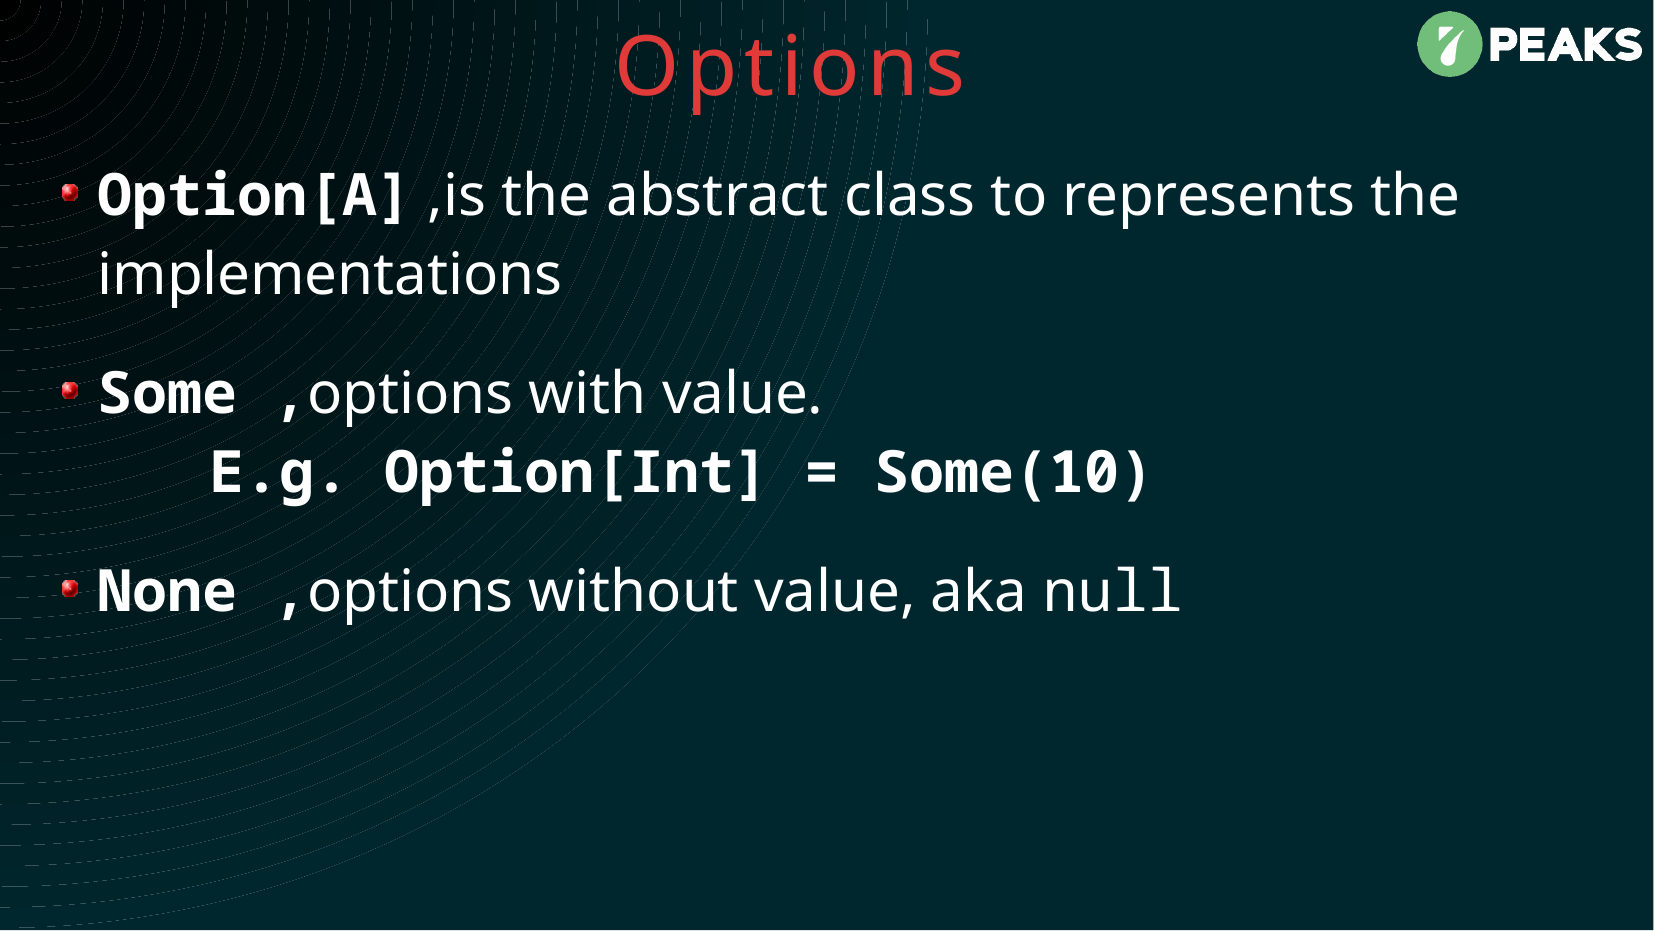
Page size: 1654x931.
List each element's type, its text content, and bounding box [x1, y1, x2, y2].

picture [1417, 11, 1642, 77]
text_box Options [599, 0, 1055, 142]
text_box Option[A] ,is the abstract class to represents the implementations Some ,options with value. E.g. Option[Int] = Some(10) None ,options without value, aka null [47, 145, 1607, 854]
